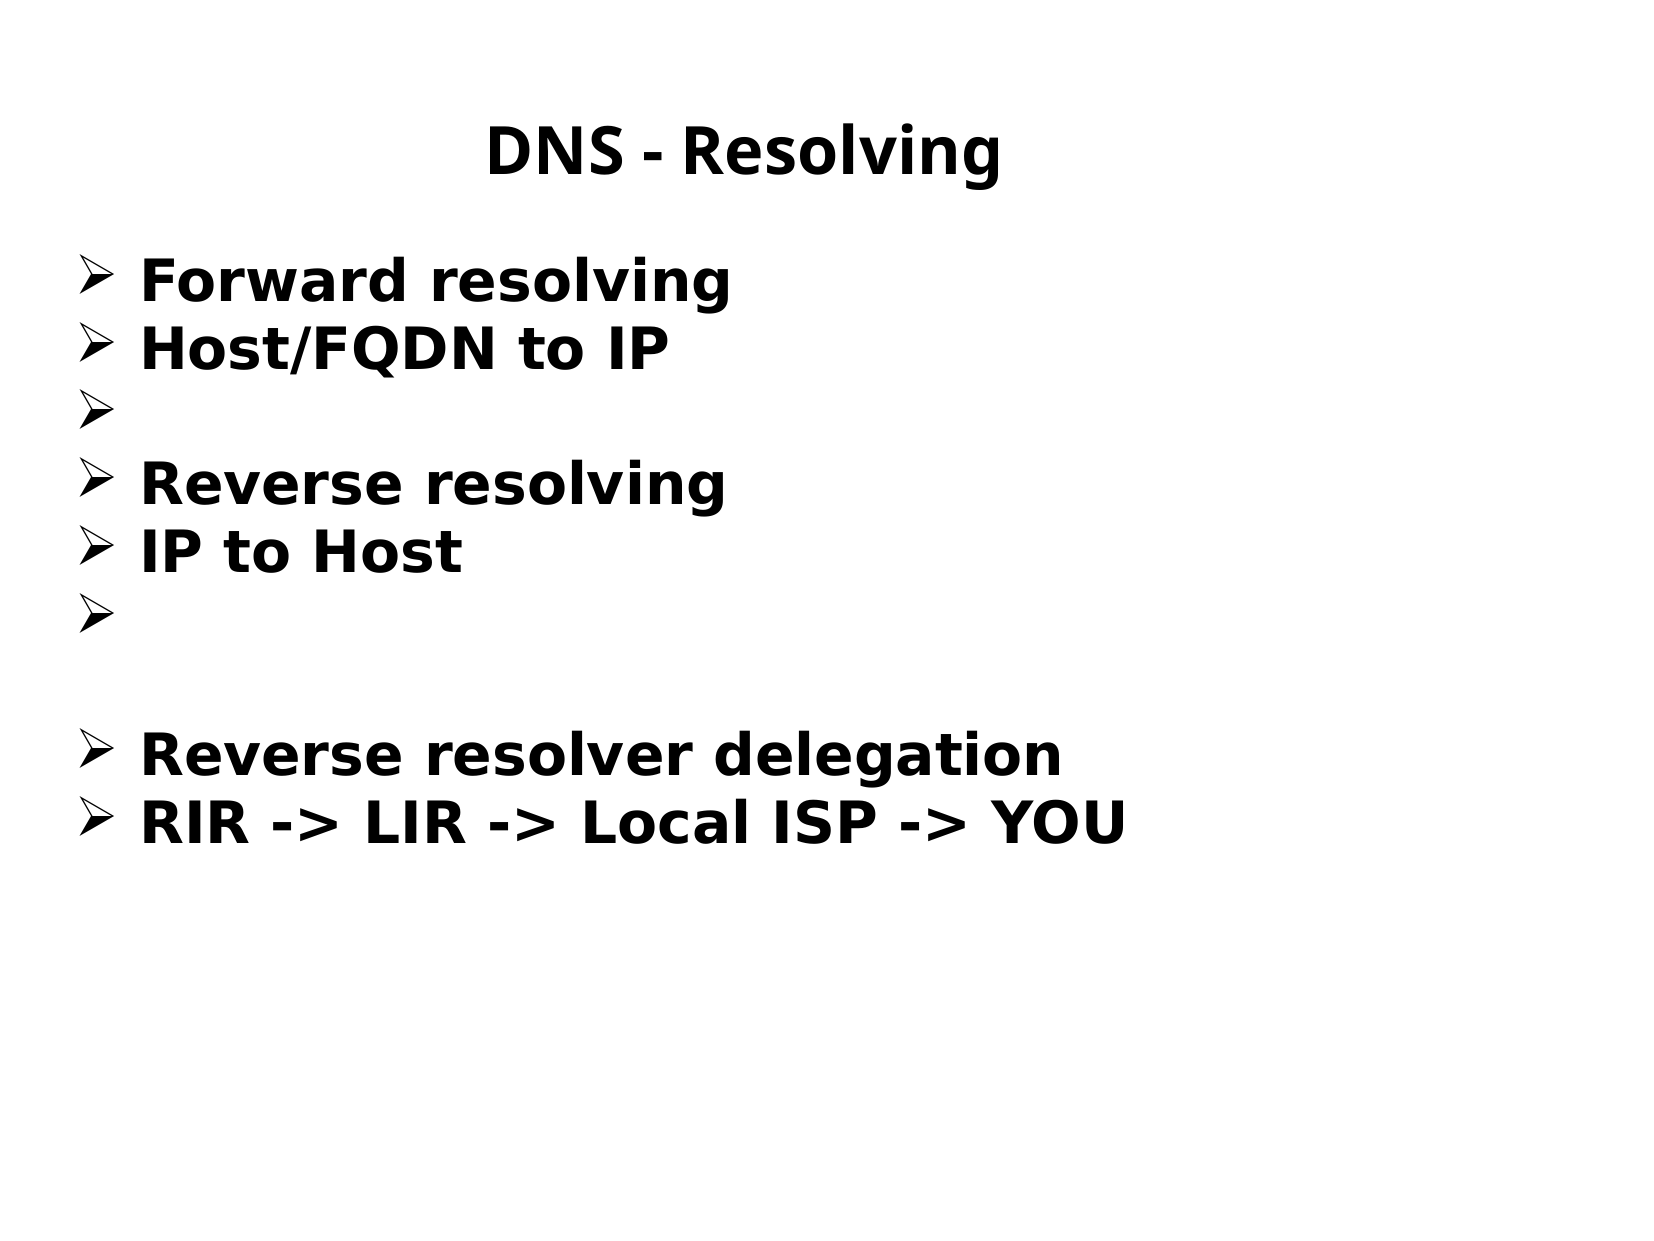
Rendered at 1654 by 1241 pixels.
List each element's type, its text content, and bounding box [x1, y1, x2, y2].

title DNS - Resolving [0, 49, 1489, 257]
text_box Forward resolving Host/FQDN to IP Reverse resolving IP to Host Reverse resolver delegation RIR -> LIR -> Local ISP -> YOU [60, 240, 1576, 1096]
